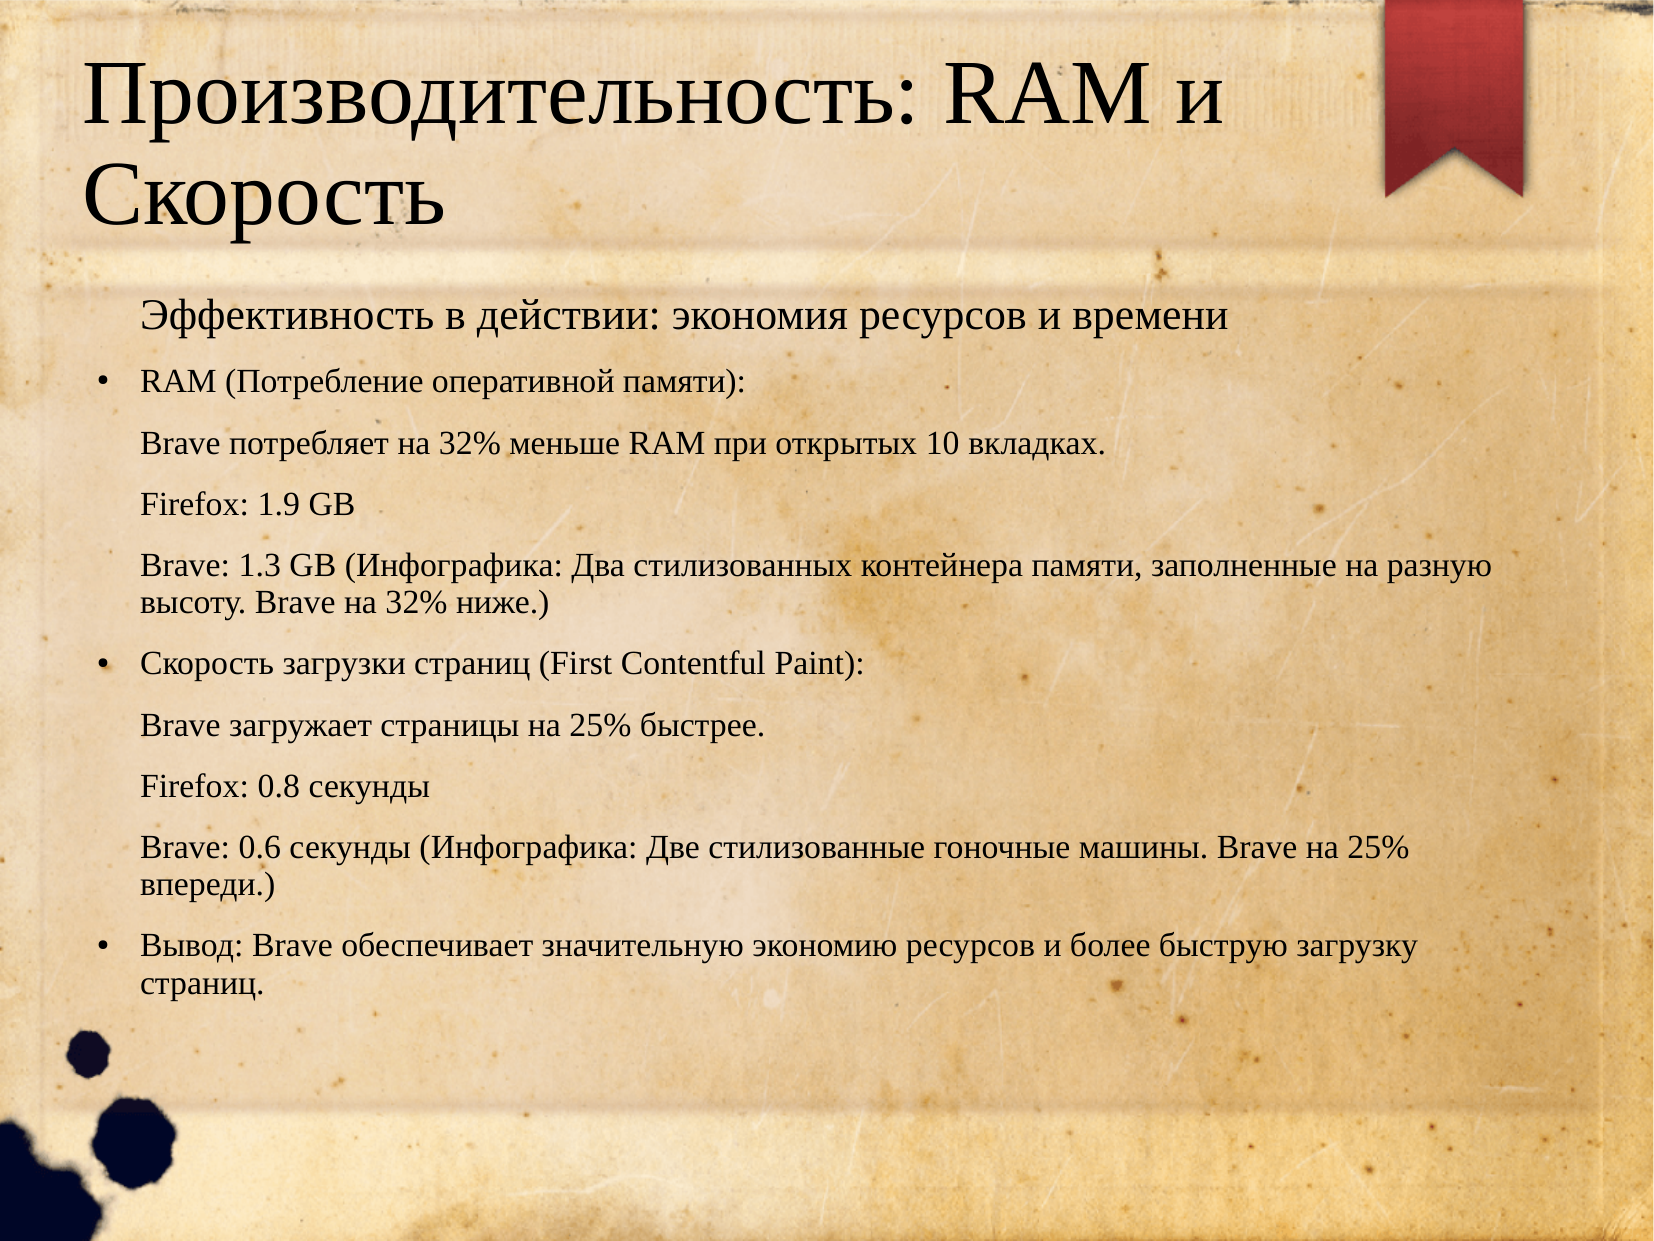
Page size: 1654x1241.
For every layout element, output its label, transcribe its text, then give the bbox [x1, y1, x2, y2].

title Производительность: RAM и Скорость [82, 41, 1347, 245]
picture [0, 0, 1654, 1241]
list Эффективность в действии: экономия ресурсов и времени RAM (Потребление оперативной памяти): Brave потребляет на 32% меньше RAM при открытых 10 вкладках. Firefox: 1.9 GB Brave: 1.3 GB (Инфографика: Два стилизованных контейнера памяти, заполненные на разную высоту. Brave на 32% ниже.) Скорость загрузки страниц (First Contentful Paint): Brave загружает страницы на 25% быстрее. Firefox: 0.8 секунды Brave: 0.6 секунды (Инфографика: Две стилизованные гоночные машины. Brave на 25% впереди.) Вывод: Brave обеспечивает значительную экономию ресурсов и более быструю загрузку страниц. [82, 290, 1538, 1010]
